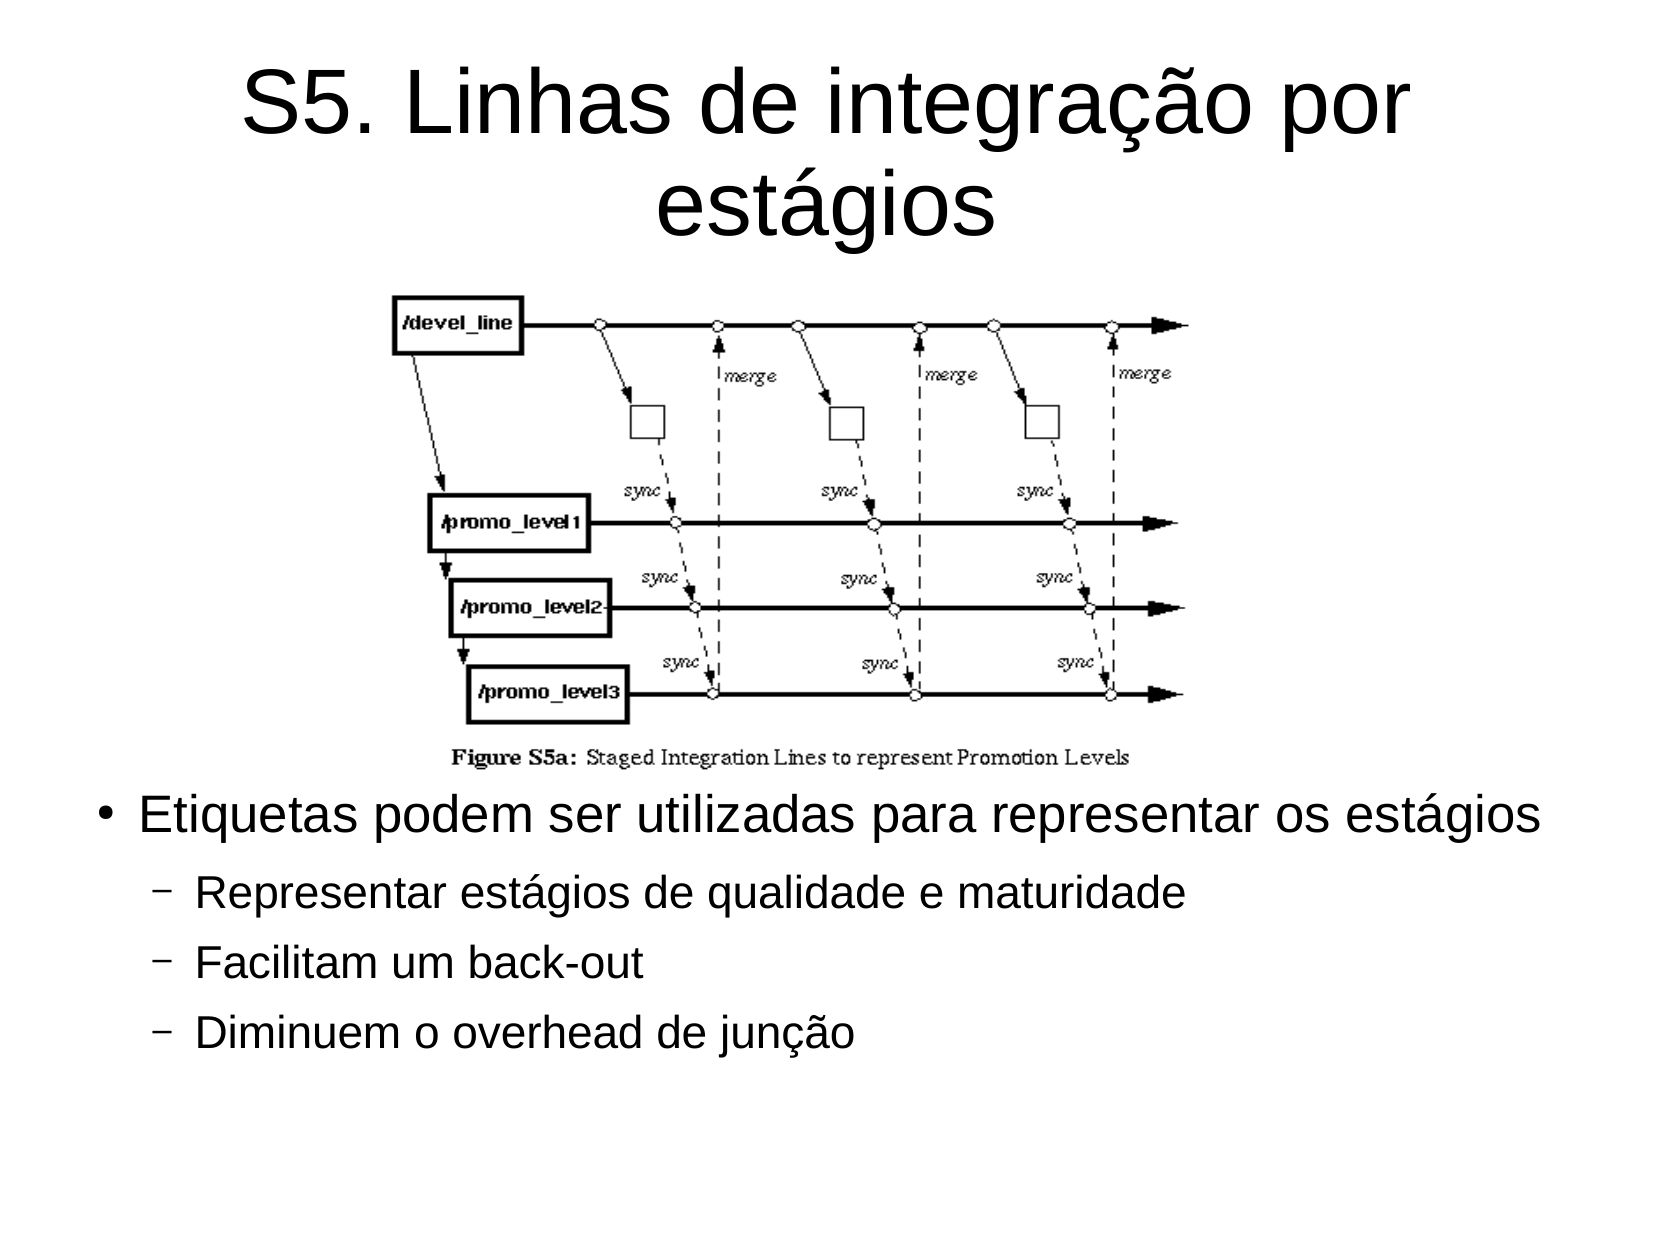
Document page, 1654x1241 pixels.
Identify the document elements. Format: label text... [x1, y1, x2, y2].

list Etiquetas podem ser utilizadas para representar os estágios Representar estágios de qualidade e maturidade Facilitam um back-out Diminuem o overhead de junção [82, 784, 1571, 1111]
picture [366, 271, 1210, 785]
title S5. Linhas de integração por estágios [82, 49, 1571, 257]
